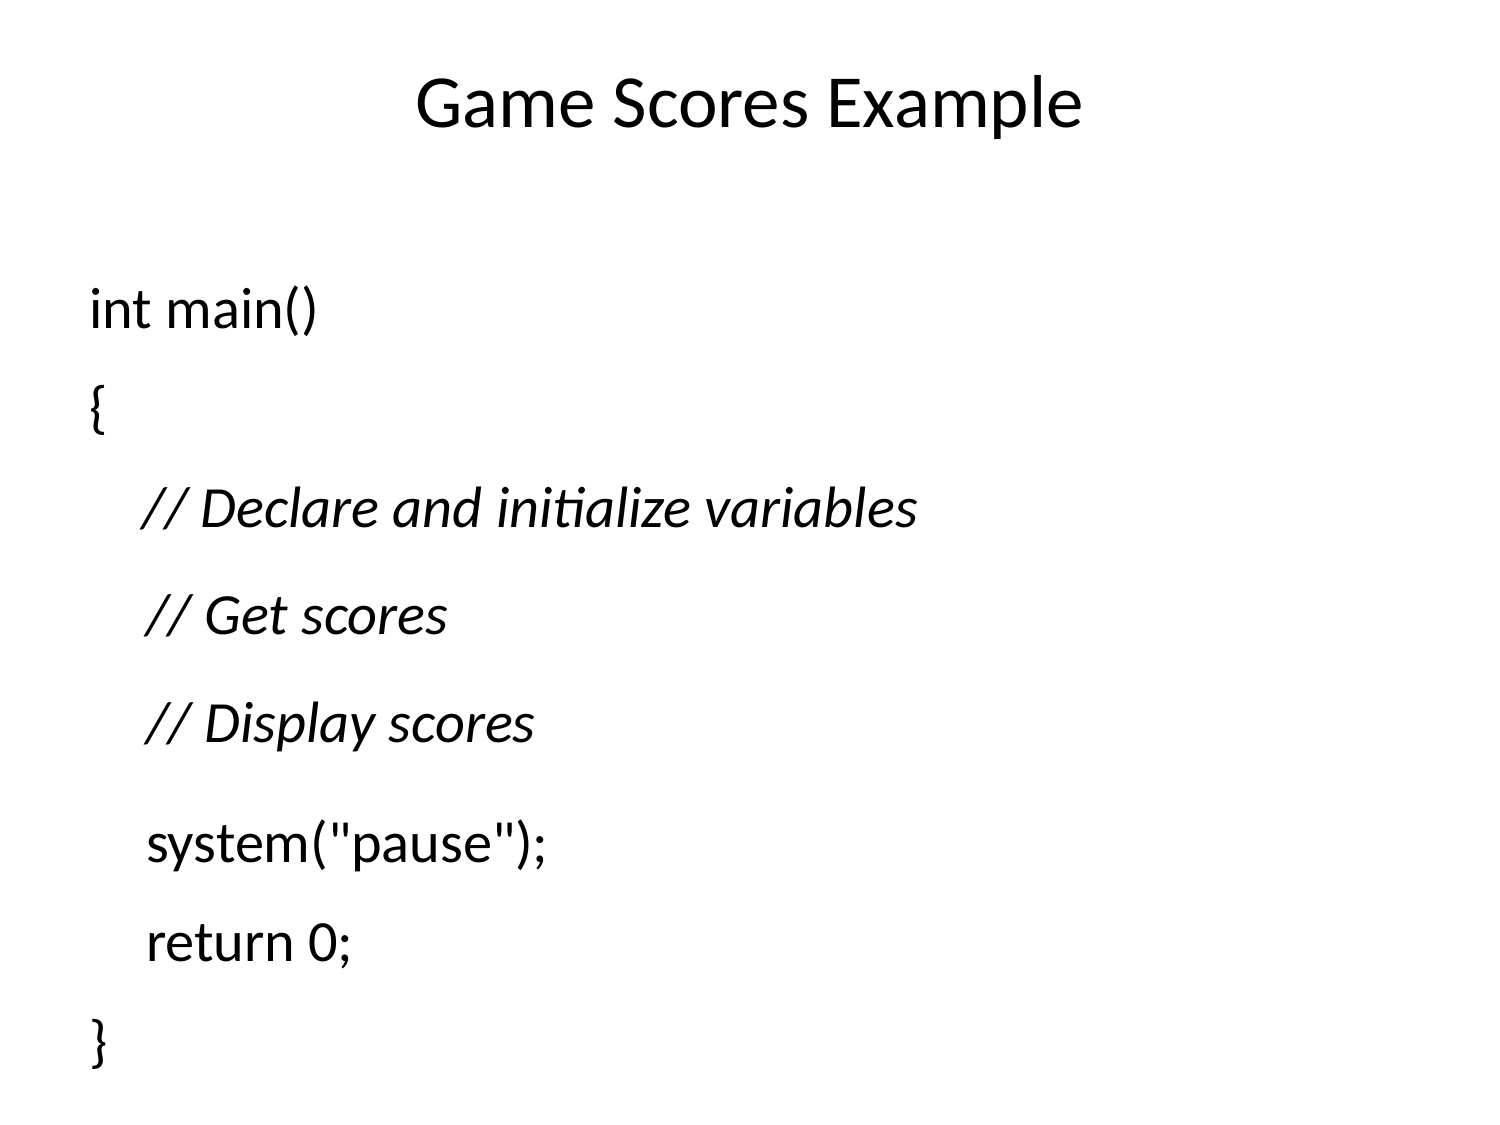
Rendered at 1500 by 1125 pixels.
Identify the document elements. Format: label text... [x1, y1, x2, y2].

title Game Scores Example [75, 45, 1425, 233]
list int main() { // Declare and initialize variables // Get scores // Display scores system("pause"); return 0; } [75, 262, 1425, 1005]
